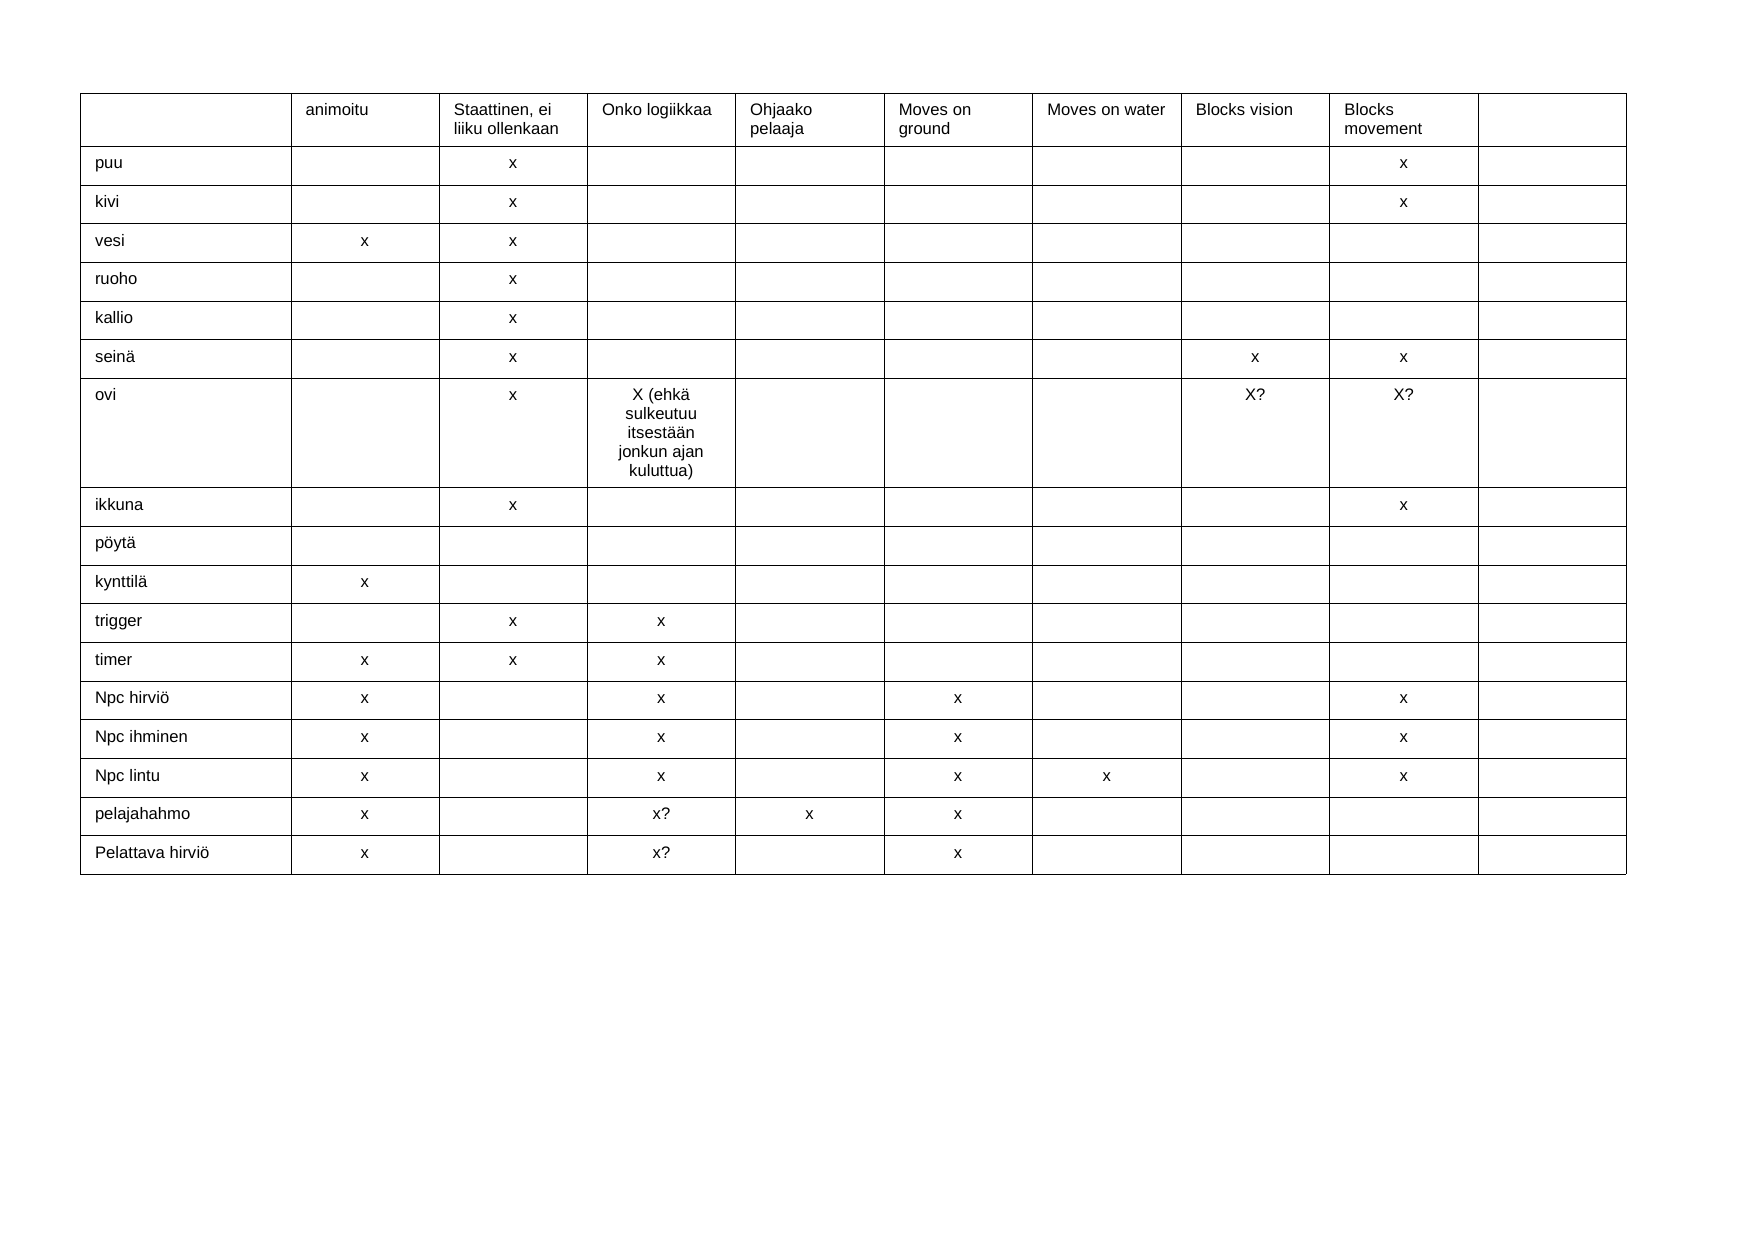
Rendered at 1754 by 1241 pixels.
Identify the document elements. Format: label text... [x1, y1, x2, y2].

table_cell x [588, 643, 735, 681]
table_cell [1479, 379, 1626, 487]
table_header Moves on ground [885, 94, 1032, 146]
table_cell [736, 527, 884, 565]
table_cell x [440, 263, 587, 301]
table_cell [1182, 566, 1329, 603]
table_cell Npc ihminen [81, 720, 291, 758]
table_cell ikkuna [81, 488, 291, 526]
table_cell [440, 566, 587, 603]
table_cell [292, 340, 439, 378]
table_cell [1033, 488, 1181, 526]
table_cell x [440, 224, 587, 262]
table_cell [885, 302, 1032, 339]
table_cell vesi [81, 224, 291, 262]
table_header Blocks vision [1182, 94, 1329, 146]
table_cell [1479, 527, 1626, 565]
table_cell [885, 527, 1032, 565]
table_cell [440, 682, 587, 719]
table_cell x [440, 643, 587, 681]
table_cell X (ehkä sulkeutuu itsestään jonkun ajan kuluttua) [588, 379, 735, 487]
table_cell [1330, 798, 1478, 835]
table_cell [736, 836, 884, 874]
table_cell [440, 759, 587, 797]
table_cell x [588, 720, 735, 758]
table_cell x [440, 302, 587, 339]
table_cell x [1330, 759, 1478, 797]
table_cell X? [1330, 379, 1478, 487]
table_cell [1330, 224, 1478, 262]
table_cell [1330, 836, 1478, 874]
table_cell x [1330, 340, 1478, 378]
table_cell x [588, 604, 735, 642]
table_cell ruoho [81, 263, 291, 301]
table_cell [736, 186, 884, 223]
table_cell x [292, 224, 439, 262]
table_cell [736, 604, 884, 642]
table_cell [1479, 720, 1626, 758]
table_cell seinä [81, 340, 291, 378]
table_cell x [1033, 759, 1181, 797]
table_cell [440, 836, 587, 874]
table_cell [1033, 836, 1181, 874]
table_cell [1479, 566, 1626, 603]
table_cell [1033, 379, 1181, 487]
table_cell [1330, 527, 1478, 565]
table_cell x [292, 720, 439, 758]
table_header Ohjaako pelaaja [736, 94, 884, 146]
table_cell [588, 147, 735, 185]
table_cell [292, 604, 439, 642]
table_cell Pelattava hirviö [81, 836, 291, 874]
table_cell x [1330, 682, 1478, 719]
table_header Moves on water [1033, 94, 1181, 146]
table_cell [1479, 147, 1626, 185]
table_cell [1033, 147, 1181, 185]
table_header [81, 94, 291, 146]
table_cell [292, 527, 439, 565]
table_cell [1033, 798, 1181, 835]
table_cell [736, 566, 884, 603]
table_cell [1182, 186, 1329, 223]
table_cell x [885, 836, 1032, 874]
table_cell [885, 379, 1032, 487]
table_cell [1182, 147, 1329, 185]
table_cell [1033, 340, 1181, 378]
table_cell x [885, 720, 1032, 758]
table_cell [1479, 263, 1626, 301]
table_cell [1182, 527, 1329, 565]
table_cell x [440, 604, 587, 642]
table_cell pelajahahmo [81, 798, 291, 835]
table_cell [292, 302, 439, 339]
table_cell Npc lintu [81, 759, 291, 797]
table_cell x [885, 759, 1032, 797]
table_cell [1479, 488, 1626, 526]
table_cell [588, 566, 735, 603]
table_cell [885, 263, 1032, 301]
table_cell kynttilä [81, 566, 291, 603]
table_cell x [1330, 488, 1478, 526]
table_cell [1182, 263, 1329, 301]
table_cell x [292, 566, 439, 603]
table_cell [1182, 643, 1329, 681]
table_cell [1330, 604, 1478, 642]
table_cell puu [81, 147, 291, 185]
table_cell [1479, 643, 1626, 681]
table_cell trigger [81, 604, 291, 642]
table_cell [1479, 836, 1626, 874]
table_cell x [885, 798, 1032, 835]
table_cell x [588, 759, 735, 797]
table_cell [885, 566, 1032, 603]
table_cell kivi [81, 186, 291, 223]
table_cell ovi [81, 379, 291, 487]
table_cell [292, 379, 439, 487]
table_cell X? [1182, 379, 1329, 487]
table_cell pöytä [81, 527, 291, 565]
table_cell kallio [81, 302, 291, 339]
table_cell [736, 340, 884, 378]
table_cell [1033, 566, 1181, 603]
table_cell [440, 720, 587, 758]
table_cell x [736, 798, 884, 835]
table_cell [1033, 643, 1181, 681]
table_cell [736, 643, 884, 681]
table_cell [1033, 604, 1181, 642]
table_cell [440, 798, 587, 835]
table_header Onko logiikkaa [588, 94, 735, 146]
table_cell [885, 224, 1032, 262]
table_header [1479, 94, 1626, 146]
table_cell [588, 340, 735, 378]
table_cell [440, 527, 587, 565]
table_cell x [440, 488, 587, 526]
table_cell [1479, 759, 1626, 797]
table_cell x [292, 643, 439, 681]
table_cell [1182, 759, 1329, 797]
table_cell [1479, 340, 1626, 378]
table_cell [885, 643, 1032, 681]
table_cell [1479, 682, 1626, 719]
table_cell [1182, 720, 1329, 758]
table_cell [736, 224, 884, 262]
table_cell [736, 720, 884, 758]
table_cell [736, 682, 884, 719]
table_cell [1033, 263, 1181, 301]
table_cell [736, 379, 884, 487]
table_cell [292, 147, 439, 185]
table_cell [1479, 224, 1626, 262]
table_cell [1182, 302, 1329, 339]
table_cell [292, 488, 439, 526]
table_cell [1033, 720, 1181, 758]
table_cell [736, 302, 884, 339]
table_cell [1182, 488, 1329, 526]
table_cell [1033, 682, 1181, 719]
table_cell [588, 488, 735, 526]
table_cell [1033, 186, 1181, 223]
table_cell [1033, 527, 1181, 565]
table_cell [885, 340, 1032, 378]
table_cell [588, 263, 735, 301]
table_cell x [440, 147, 587, 185]
table_cell Npc hirviö [81, 682, 291, 719]
table_cell [588, 186, 735, 223]
table_cell [885, 604, 1032, 642]
table_cell [1182, 604, 1329, 642]
table_cell x [292, 836, 439, 874]
table_cell [1182, 682, 1329, 719]
table_cell x? [588, 798, 735, 835]
table_cell x [440, 186, 587, 223]
table_cell [1479, 302, 1626, 339]
table_header Blocks movement [1330, 94, 1478, 146]
table_cell x [292, 682, 439, 719]
table_cell [1033, 224, 1181, 262]
table_cell x [440, 379, 587, 487]
table_header animoitu [292, 94, 439, 146]
table_cell [736, 759, 884, 797]
table_cell x [1330, 720, 1478, 758]
table_cell [885, 147, 1032, 185]
table_cell [588, 224, 735, 262]
table_cell x? [588, 836, 735, 874]
table_cell [736, 263, 884, 301]
table_cell [588, 527, 735, 565]
table_cell [1330, 566, 1478, 603]
table_cell [1330, 302, 1478, 339]
table_cell [588, 302, 735, 339]
table_cell [885, 488, 1032, 526]
table_cell x [588, 682, 735, 719]
table_cell [1182, 798, 1329, 835]
table_cell [292, 263, 439, 301]
table_cell x [1330, 186, 1478, 223]
table_cell [1479, 186, 1626, 223]
table_cell [1182, 836, 1329, 874]
table_cell [736, 488, 884, 526]
table_cell x [1182, 340, 1329, 378]
table_cell [885, 186, 1032, 223]
table_cell x [292, 798, 439, 835]
table_cell x [440, 340, 587, 378]
table_cell x [1330, 147, 1478, 185]
table_cell [1182, 224, 1329, 262]
table_cell [1330, 643, 1478, 681]
table_cell x [292, 759, 439, 797]
table_header Staattinen, ei liiku ollenkaan [440, 94, 587, 146]
table_cell timer [81, 643, 291, 681]
table_cell [1033, 302, 1181, 339]
table_cell [736, 147, 884, 185]
table_cell [1479, 604, 1626, 642]
table_cell [1479, 798, 1626, 835]
table_cell [292, 186, 439, 223]
table_cell x [885, 682, 1032, 719]
table_cell [1330, 263, 1478, 301]
